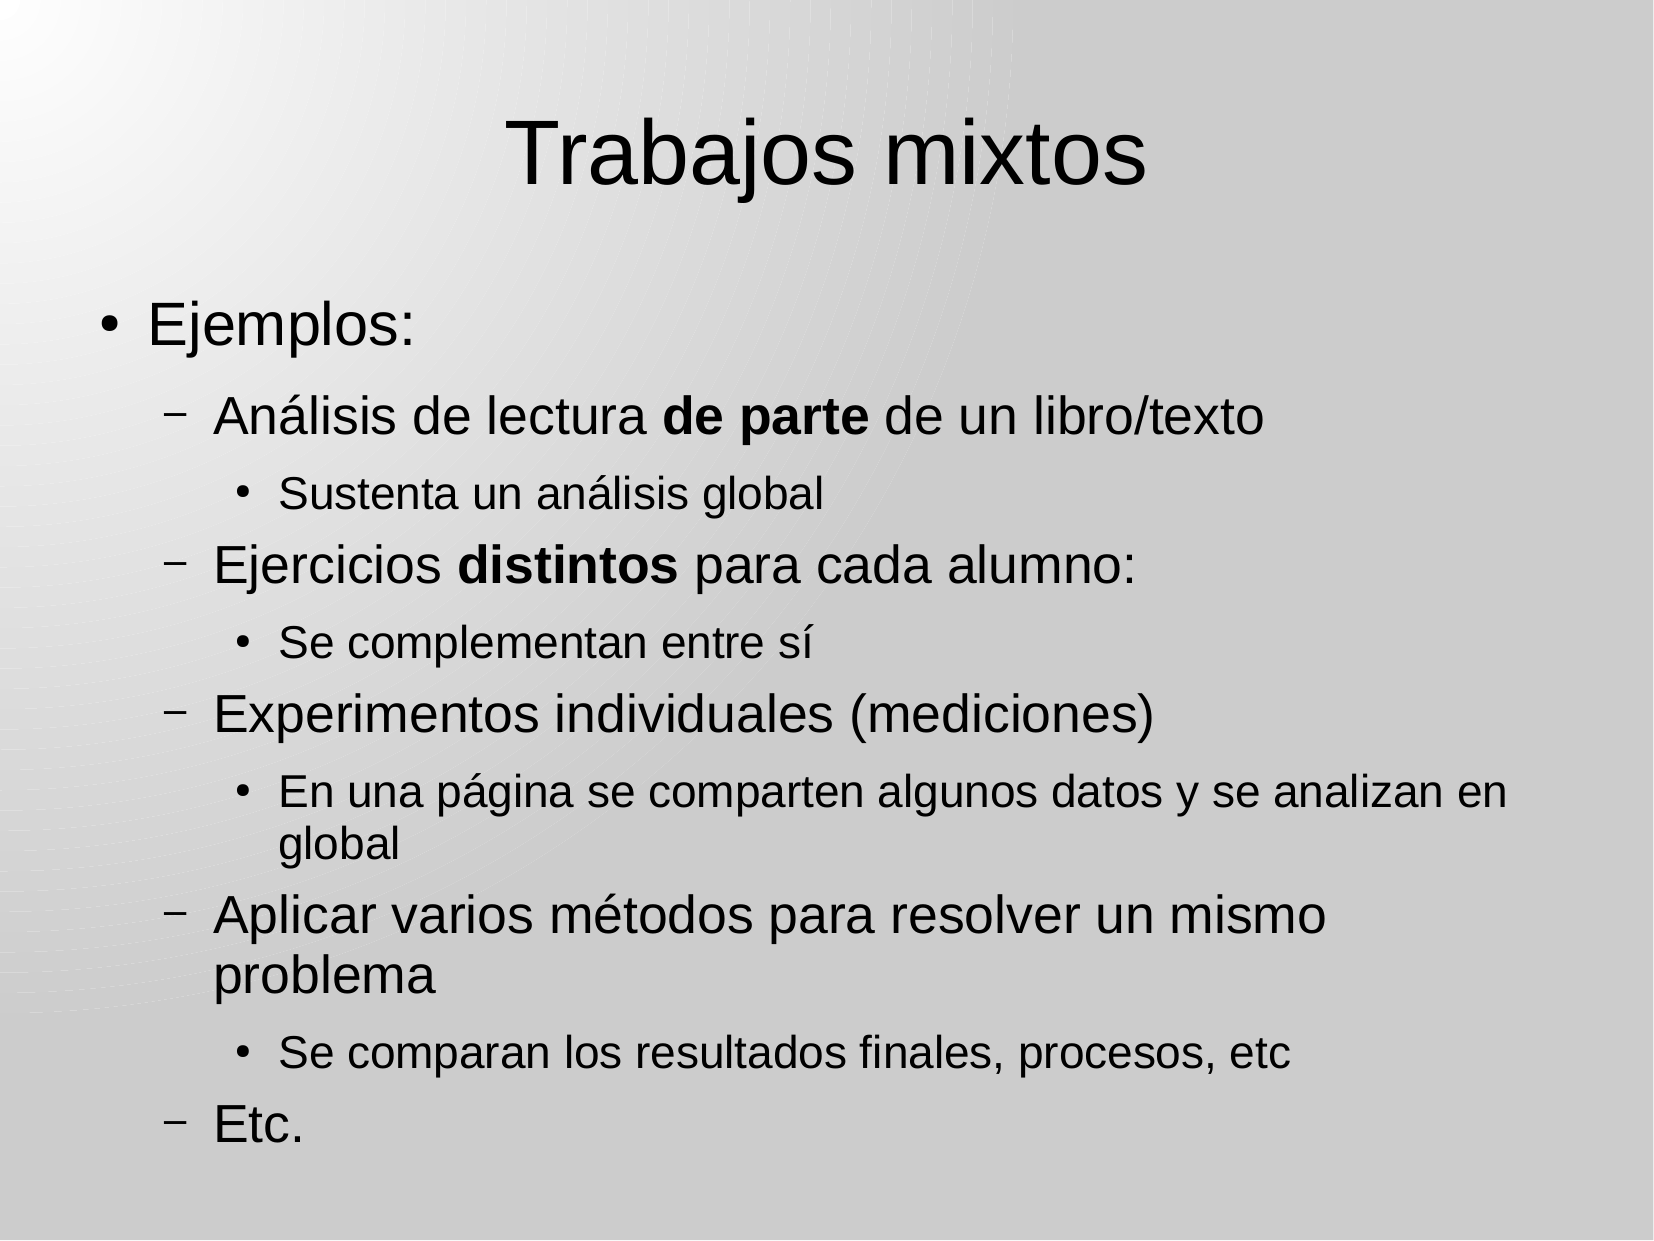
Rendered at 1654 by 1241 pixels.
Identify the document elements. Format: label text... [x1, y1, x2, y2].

title Trabajos mixtos [82, 49, 1571, 257]
list Ejemplos: Análisis de lectura de parte de un libro/texto Sustenta un análisis global Ejercicios distintos para cada alumno: Se complementan entre sí Experimentos individuales (mediciones) En una página se comparten algunos datos y se analizan en global Aplicar varios métodos para resolver un mismo problema Se comparan los resultados finales, procesos, etc Etc. [82, 290, 1538, 1158]
